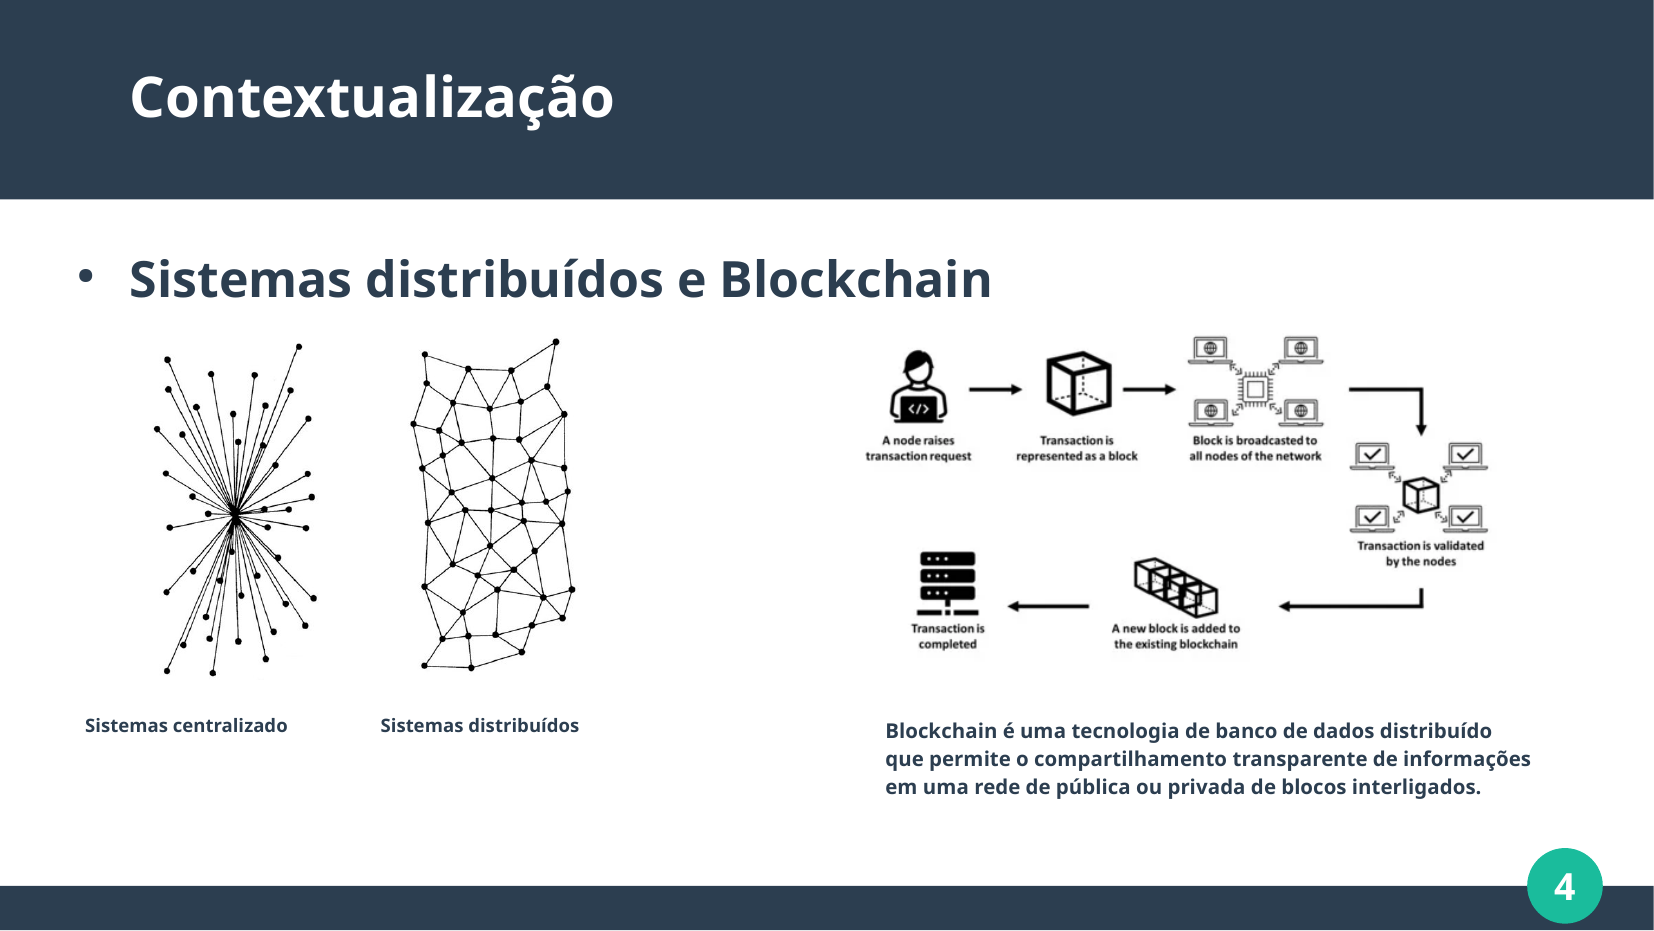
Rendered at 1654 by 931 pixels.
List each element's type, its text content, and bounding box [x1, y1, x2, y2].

title Contextualização [59, 37, 1595, 156]
list Sistemas distribuídos e Blockchain [59, 243, 1595, 864]
list Blockchain é uma tecnologia de banco de dados distribuído que permite o compartilhamento transparente de informações em uma rede de pública ou privada de blocos interligados. [856, 679, 1536, 827]
list Sistemas distribuídos [354, 679, 798, 739]
list Sistemas centralizado [59, 679, 354, 739]
picture [856, 324, 1508, 663]
picture [142, 332, 591, 679]
